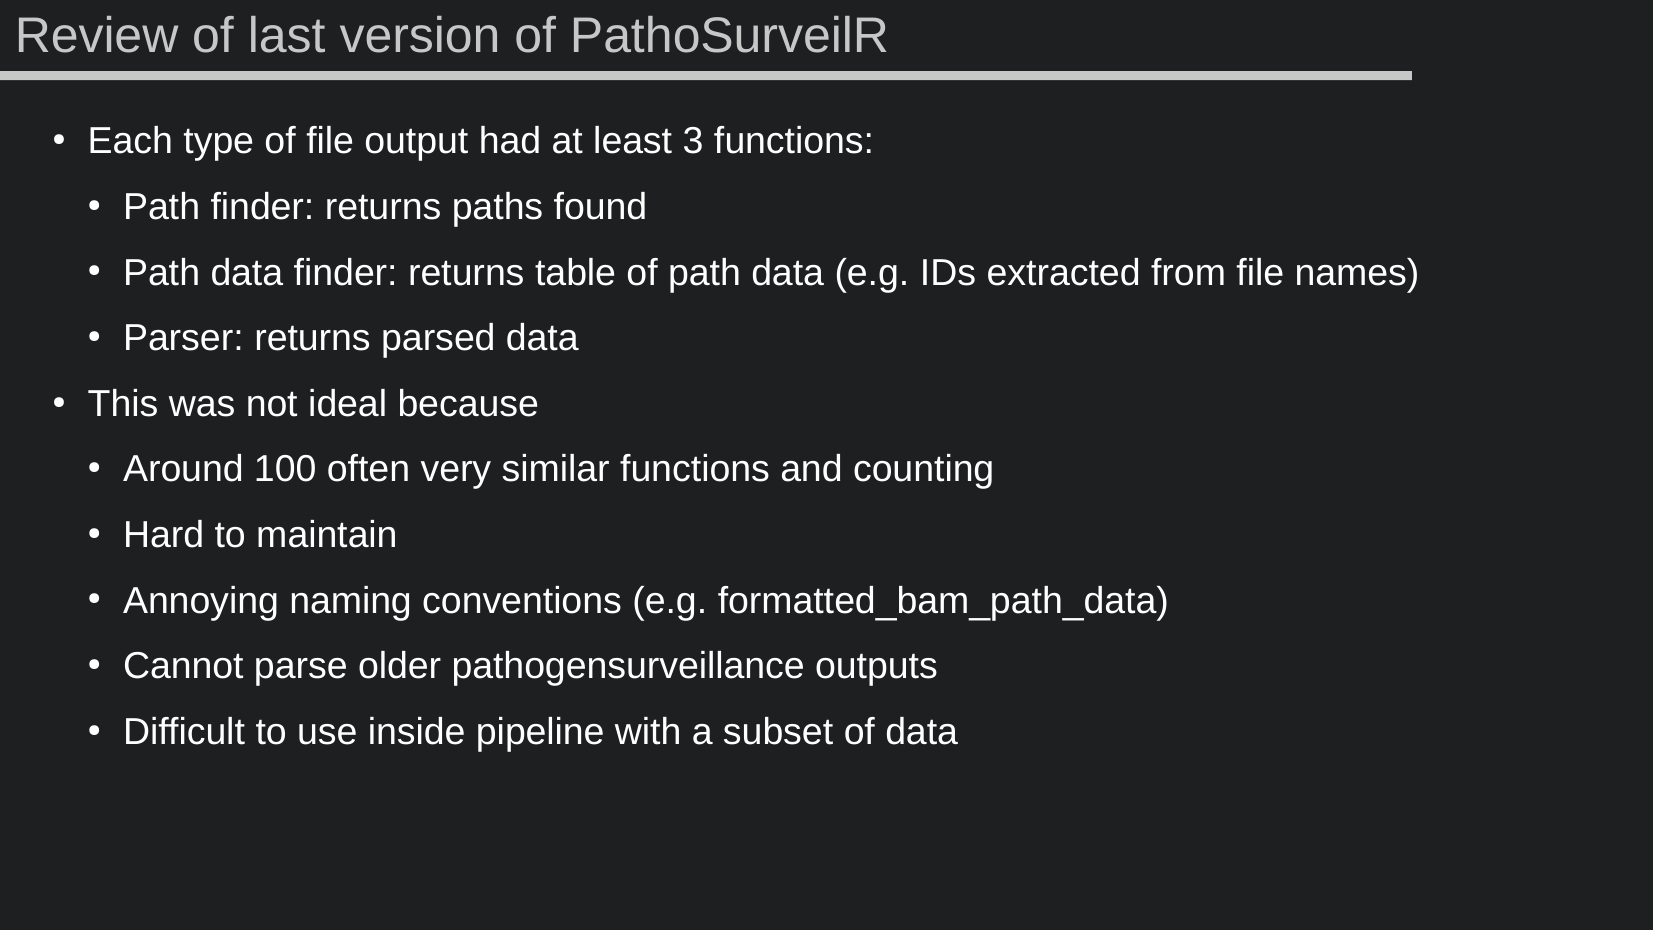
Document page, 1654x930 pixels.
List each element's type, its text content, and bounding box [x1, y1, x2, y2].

text_box [0, 76, 1412, 81]
text_box Each type of file output had at least 3 functions: Path finder: returns paths found Path data finder: returns table of path data (e.g. IDs extracted from file names) Parser: returns parsed data This was not ideal because Around 100 often very similar functions and counting Hard to maintain Annoying naming conventions (e.g. formatted_bam_path_data) Cannot parse older pathogensurveillance outputs Difficult to use inside pipeline with a subset of data [37, 112, 1576, 863]
text_box Review of last version of PathoSurveilR [0, 0, 1651, 76]
